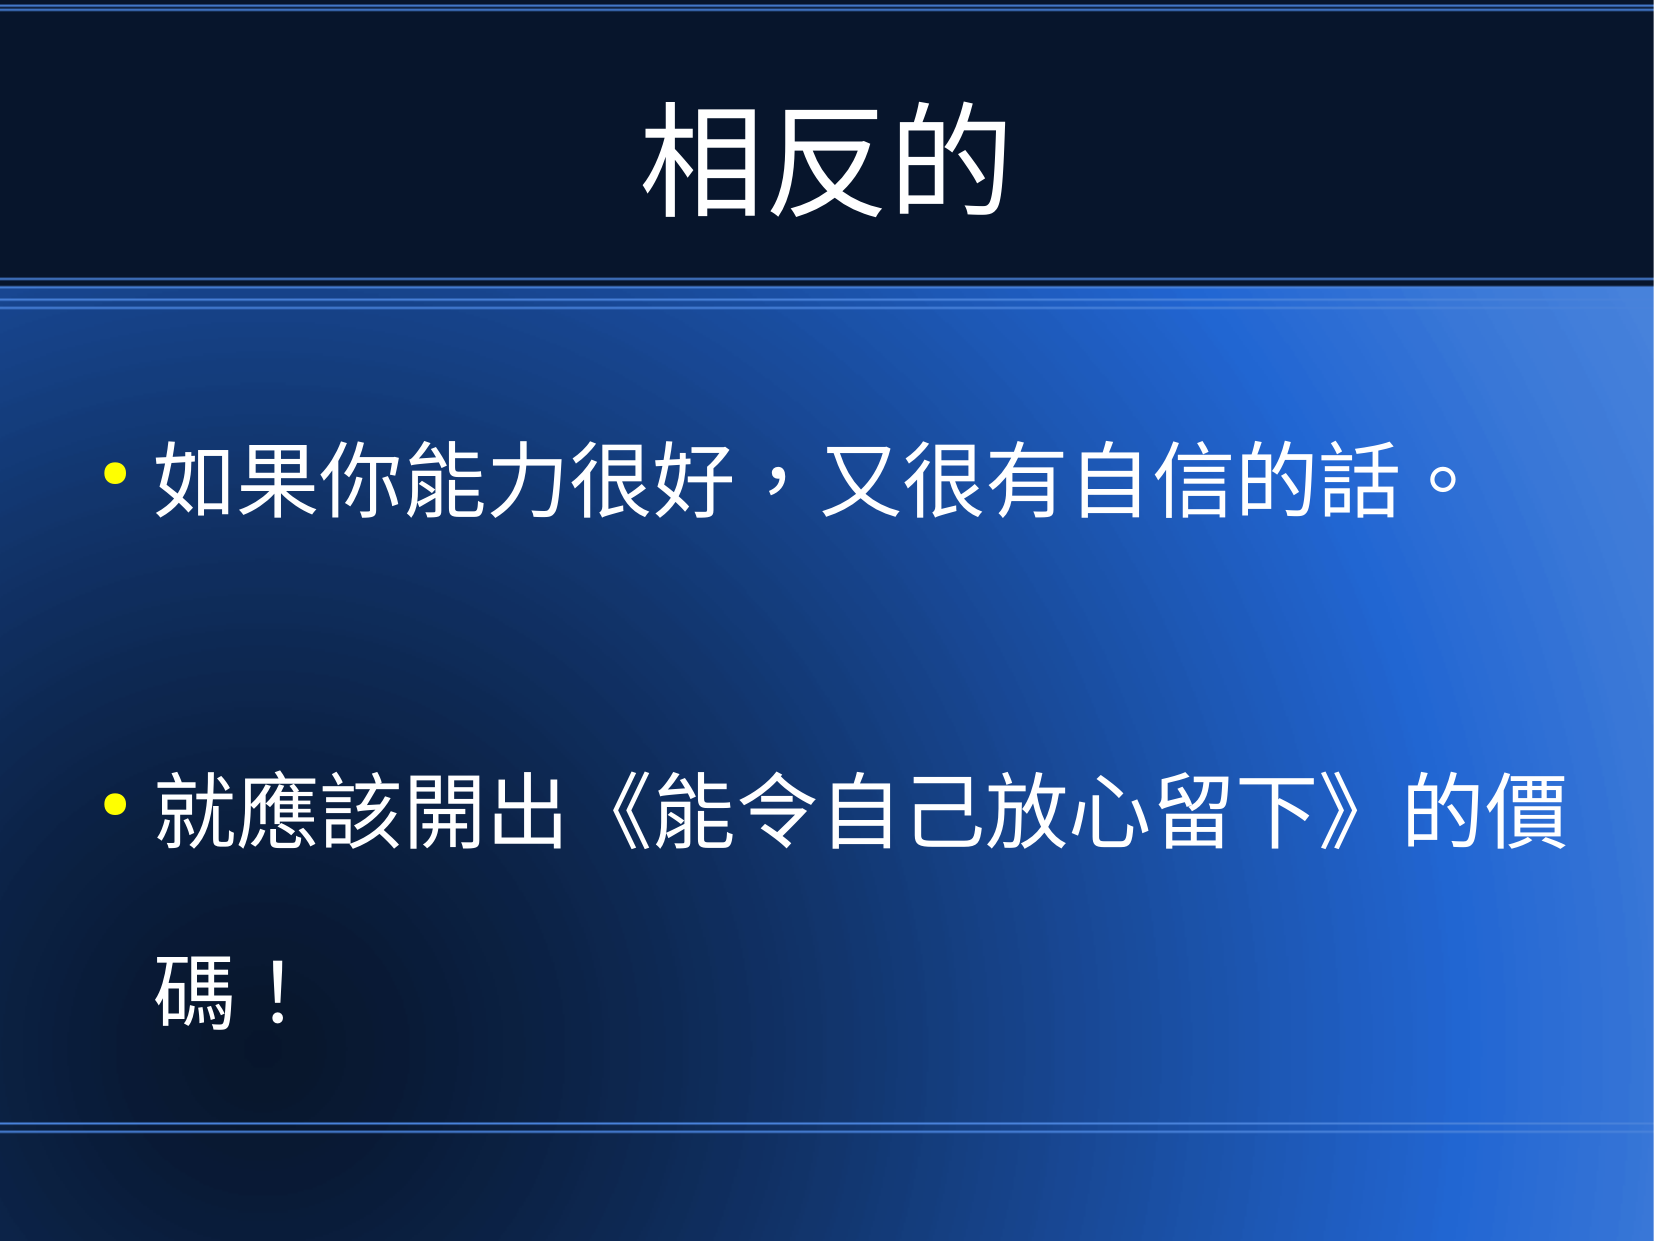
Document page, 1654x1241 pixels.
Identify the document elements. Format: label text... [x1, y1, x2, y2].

title 相反的 [82, 49, 1571, 257]
list 如果你能力很好，又很有自信的話。 就應該開出《能令自己放心留下》的價碼！ [82, 355, 1571, 1241]
picture [0, 0, 1654, 1241]
